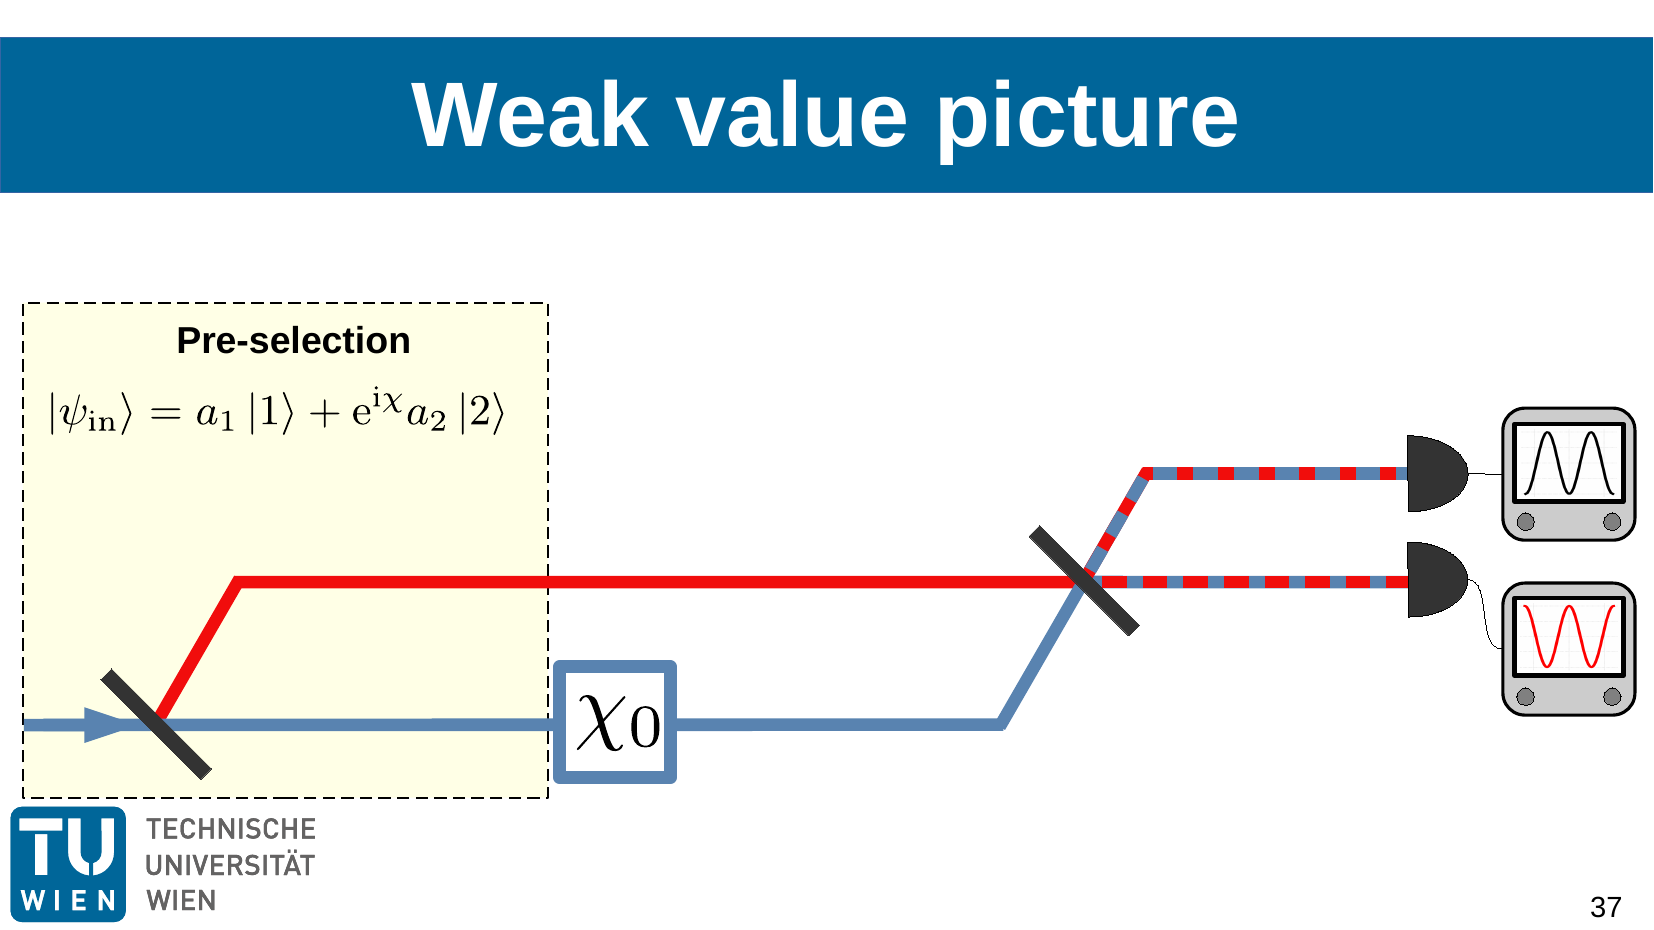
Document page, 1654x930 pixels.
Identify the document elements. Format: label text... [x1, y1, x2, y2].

picture [1517, 426, 1621, 500]
text_box [559, 666, 671, 778]
text_box [1029, 525, 1140, 636]
text_box [1407, 435, 1469, 512]
text_box [1407, 542, 1468, 618]
picture [560, 680, 668, 766]
text_box Pre-selection [161, 312, 427, 370]
picture [45, 380, 511, 445]
text_box [168, 589, 548, 718]
picture [1516, 600, 1622, 674]
text_box [1502, 583, 1635, 716]
text_box [22, 302, 548, 798]
title Weak value picture [0, 37, 1653, 193]
text_box [1502, 408, 1635, 541]
